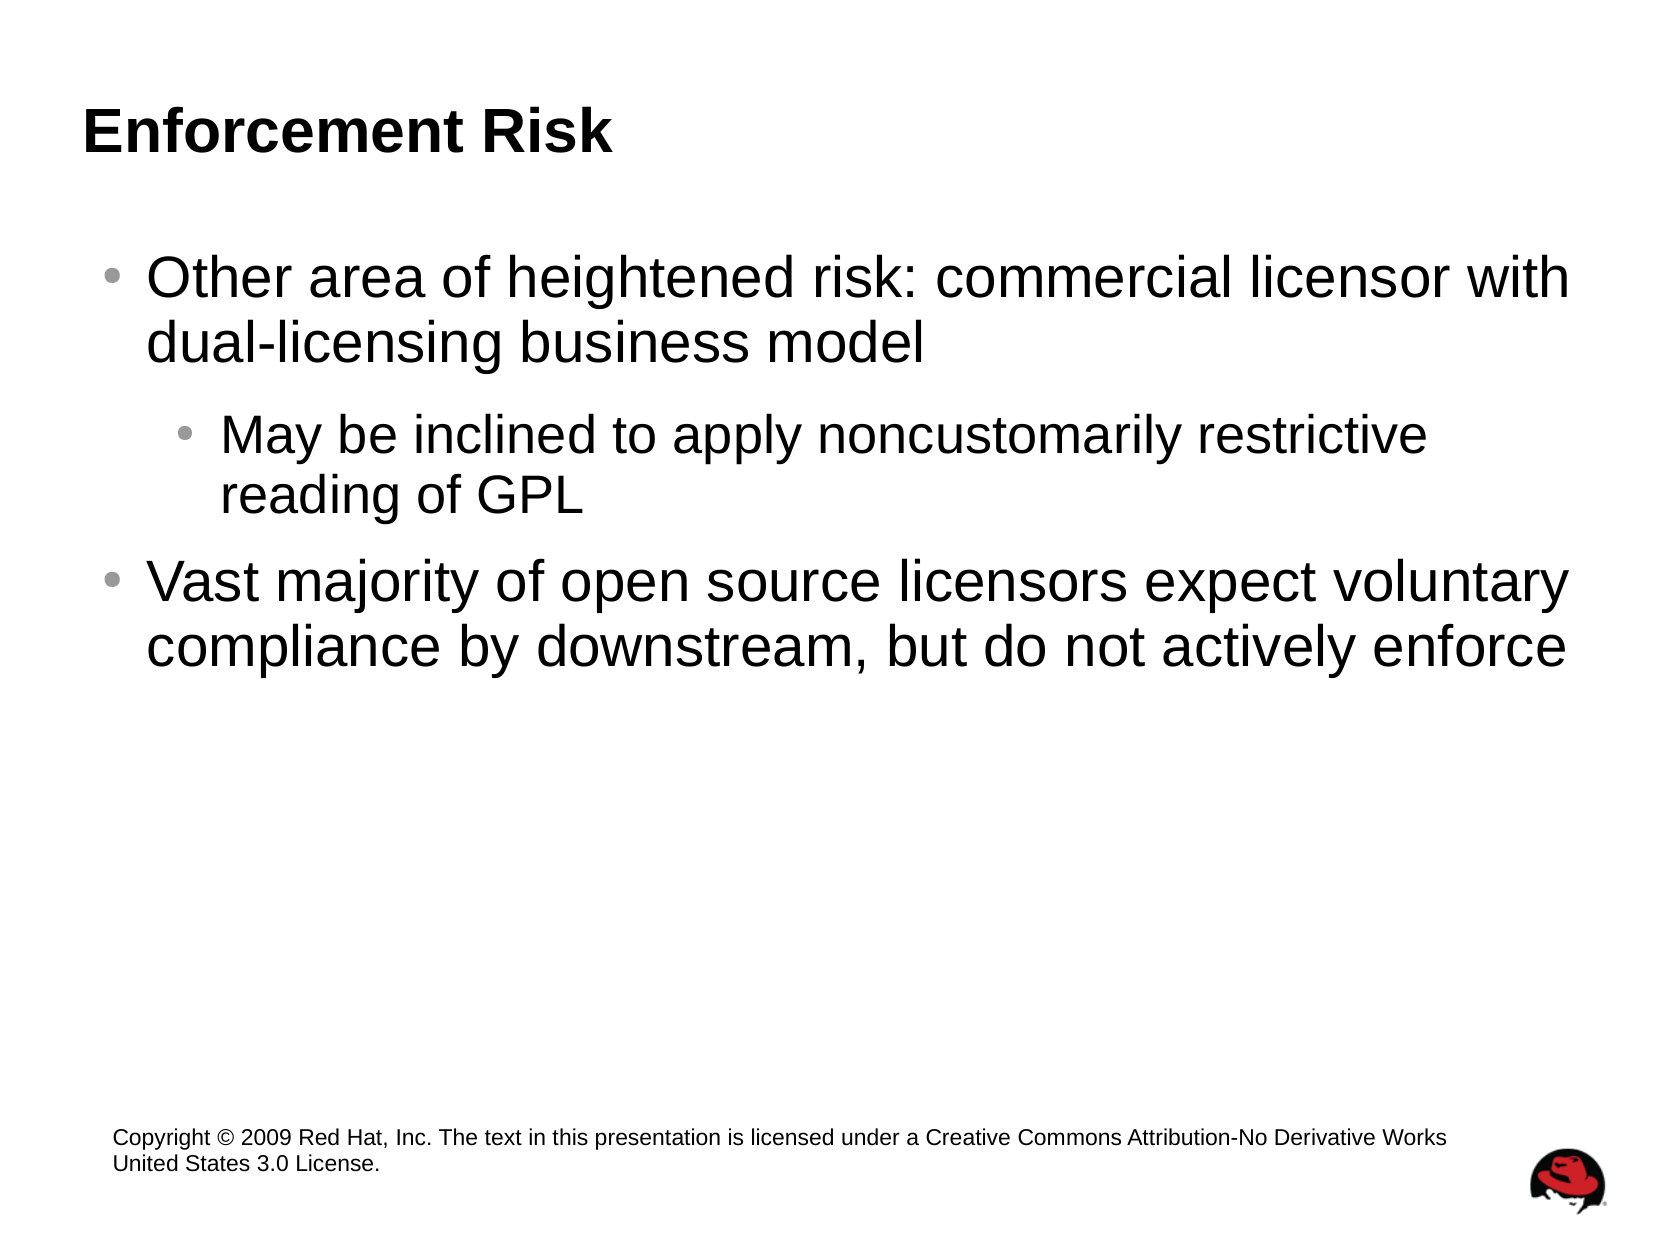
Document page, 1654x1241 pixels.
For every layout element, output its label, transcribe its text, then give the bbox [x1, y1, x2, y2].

list Other area of heightened risk: commercial licensor with dual-licensing business model May be inclined to apply noncustomarily restrictive reading of GPL Vast majority of open source licensors expect voluntary compliance by downstream, but do not actively enforce [86, 244, 1576, 1024]
picture [1529, 1146, 1613, 1224]
title Enforcement Risk [82, 45, 1571, 218]
